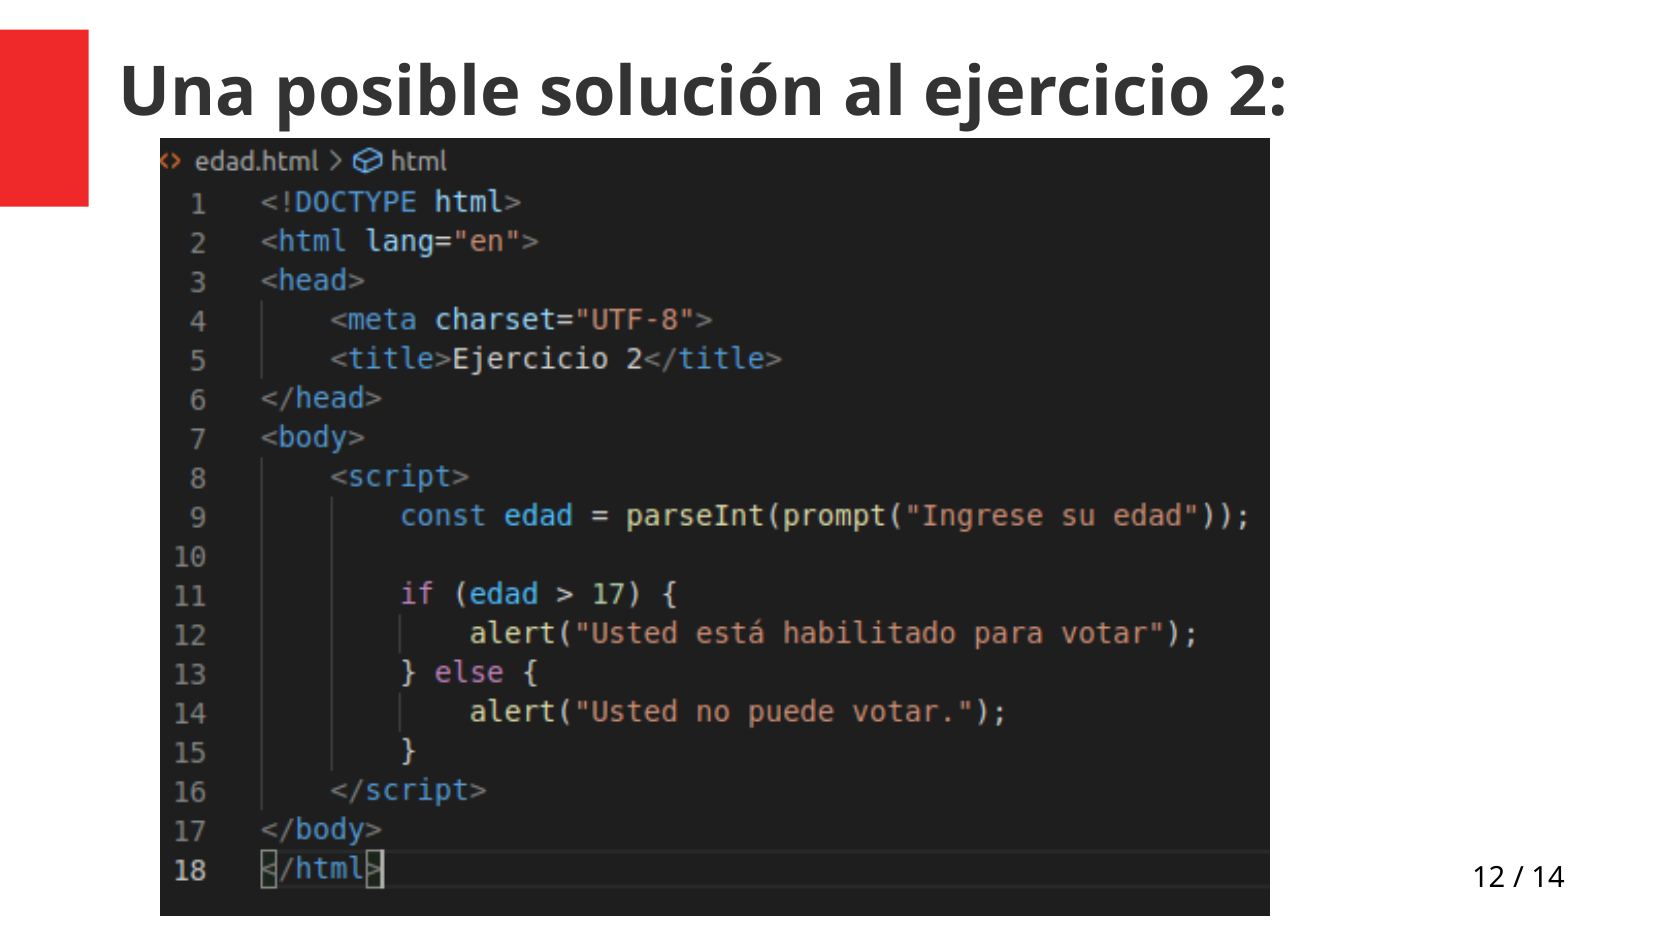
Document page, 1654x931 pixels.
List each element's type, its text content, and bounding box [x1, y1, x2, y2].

title Una posible solución al ejercicio 2: [118, 0, 1595, 178]
picture [160, 138, 1270, 916]
